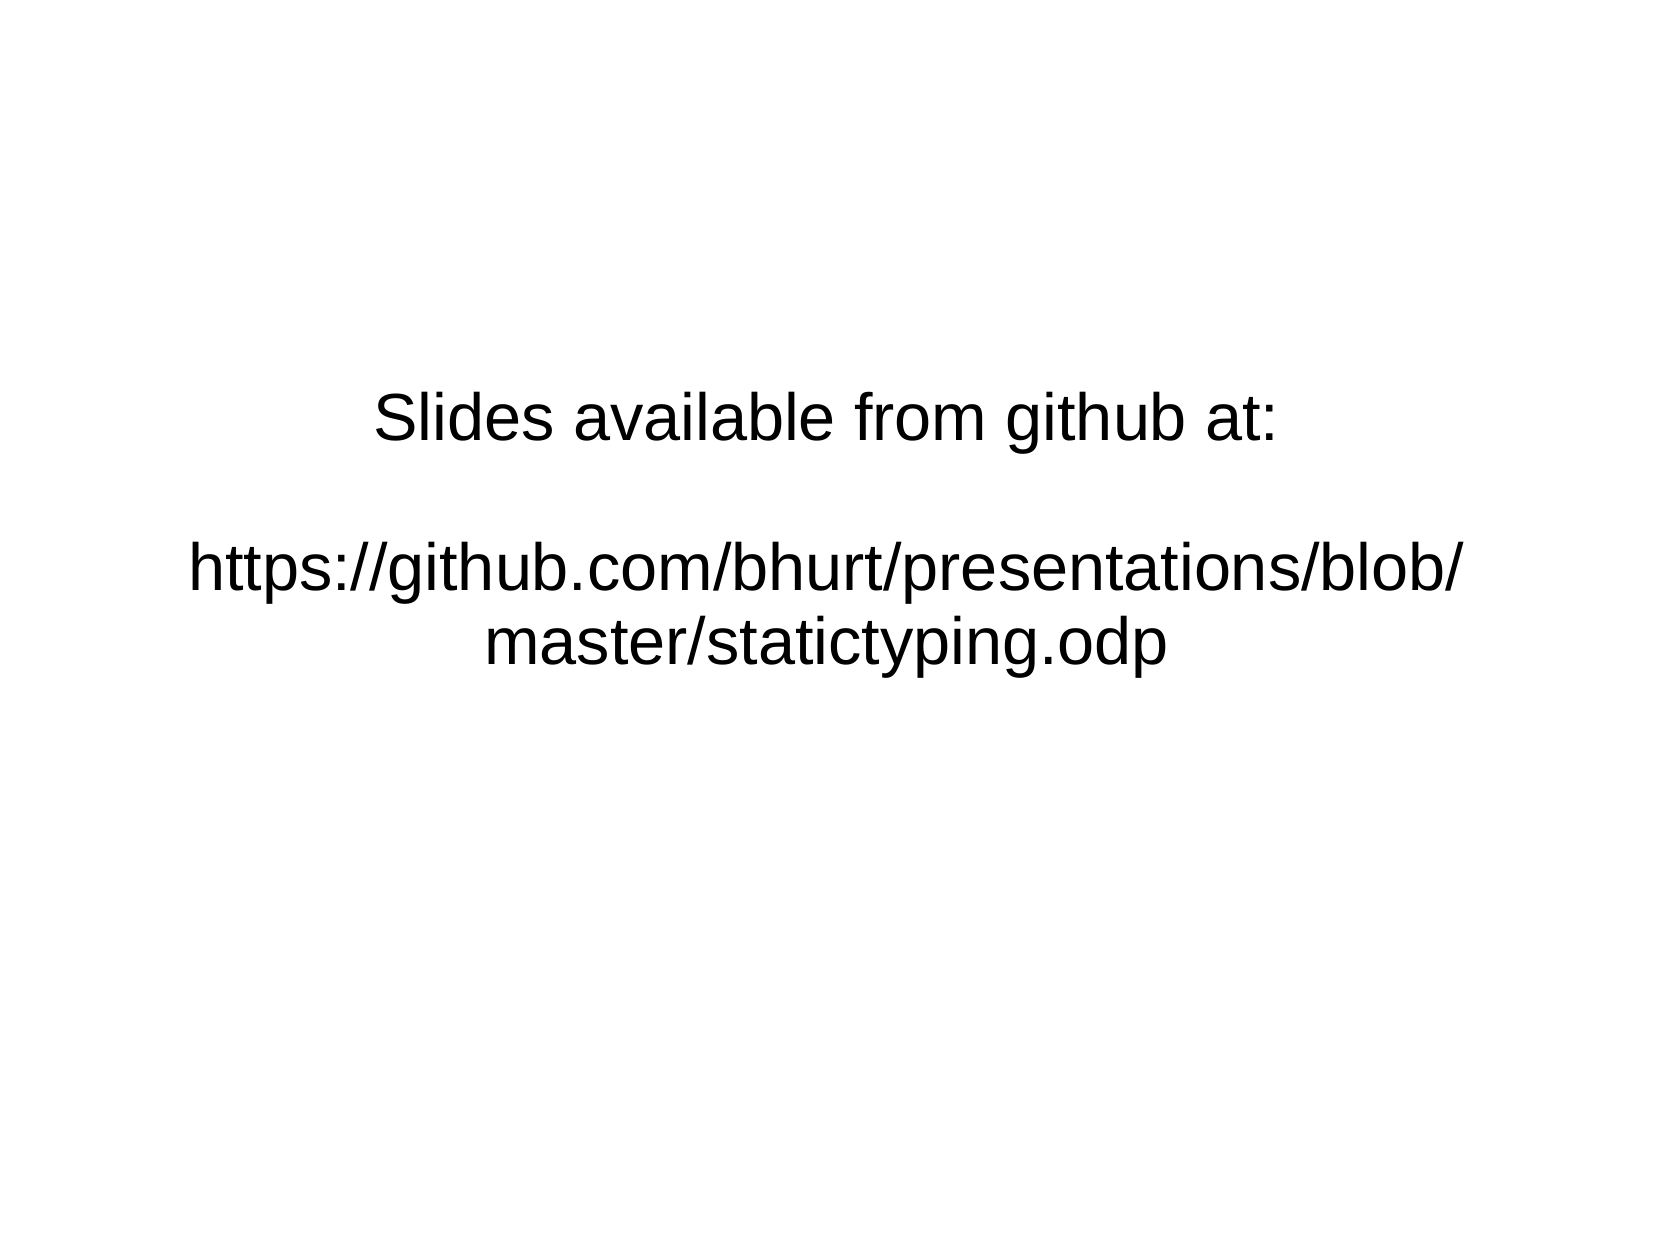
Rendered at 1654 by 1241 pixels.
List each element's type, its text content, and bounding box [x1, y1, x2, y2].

subtitle Slides available from github at: https://github.com/bhurt/presentations/blob/master/statictyping.odp [82, 49, 1571, 1010]
